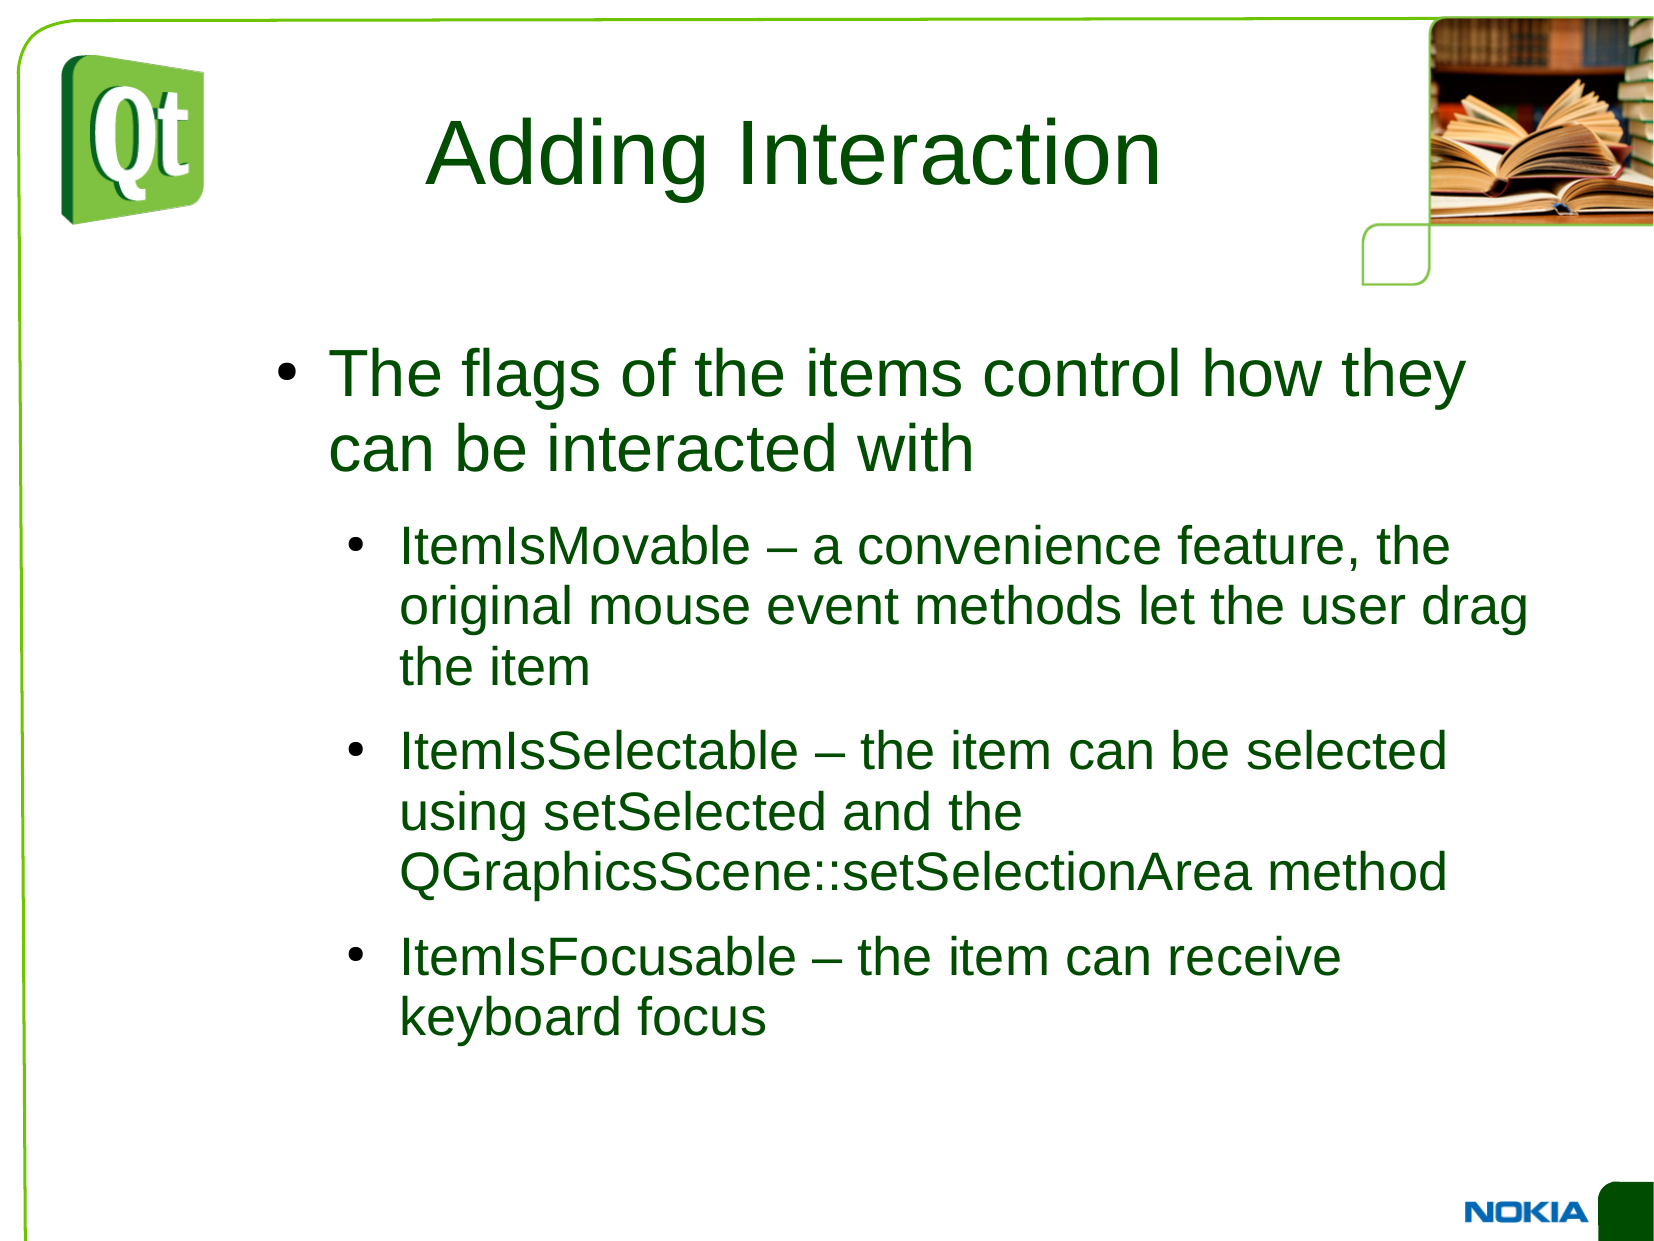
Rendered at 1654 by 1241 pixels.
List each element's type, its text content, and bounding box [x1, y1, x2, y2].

picture [1338, 5, 1654, 306]
picture [1465, 1201, 1589, 1223]
list The flags of the items control how they can be interacted with ItemIsMovable – a convenience feature, the original mouse event methods let the user drag the item ItemIsSelectable – the item can be selected using setSelected and the QGraphicsScene::setSelectionArea method ItemIsFocusable – the item can receive keyboard focus [257, 336, 1577, 1085]
title Adding Interaction [257, 56, 1333, 250]
picture [61, 55, 204, 225]
